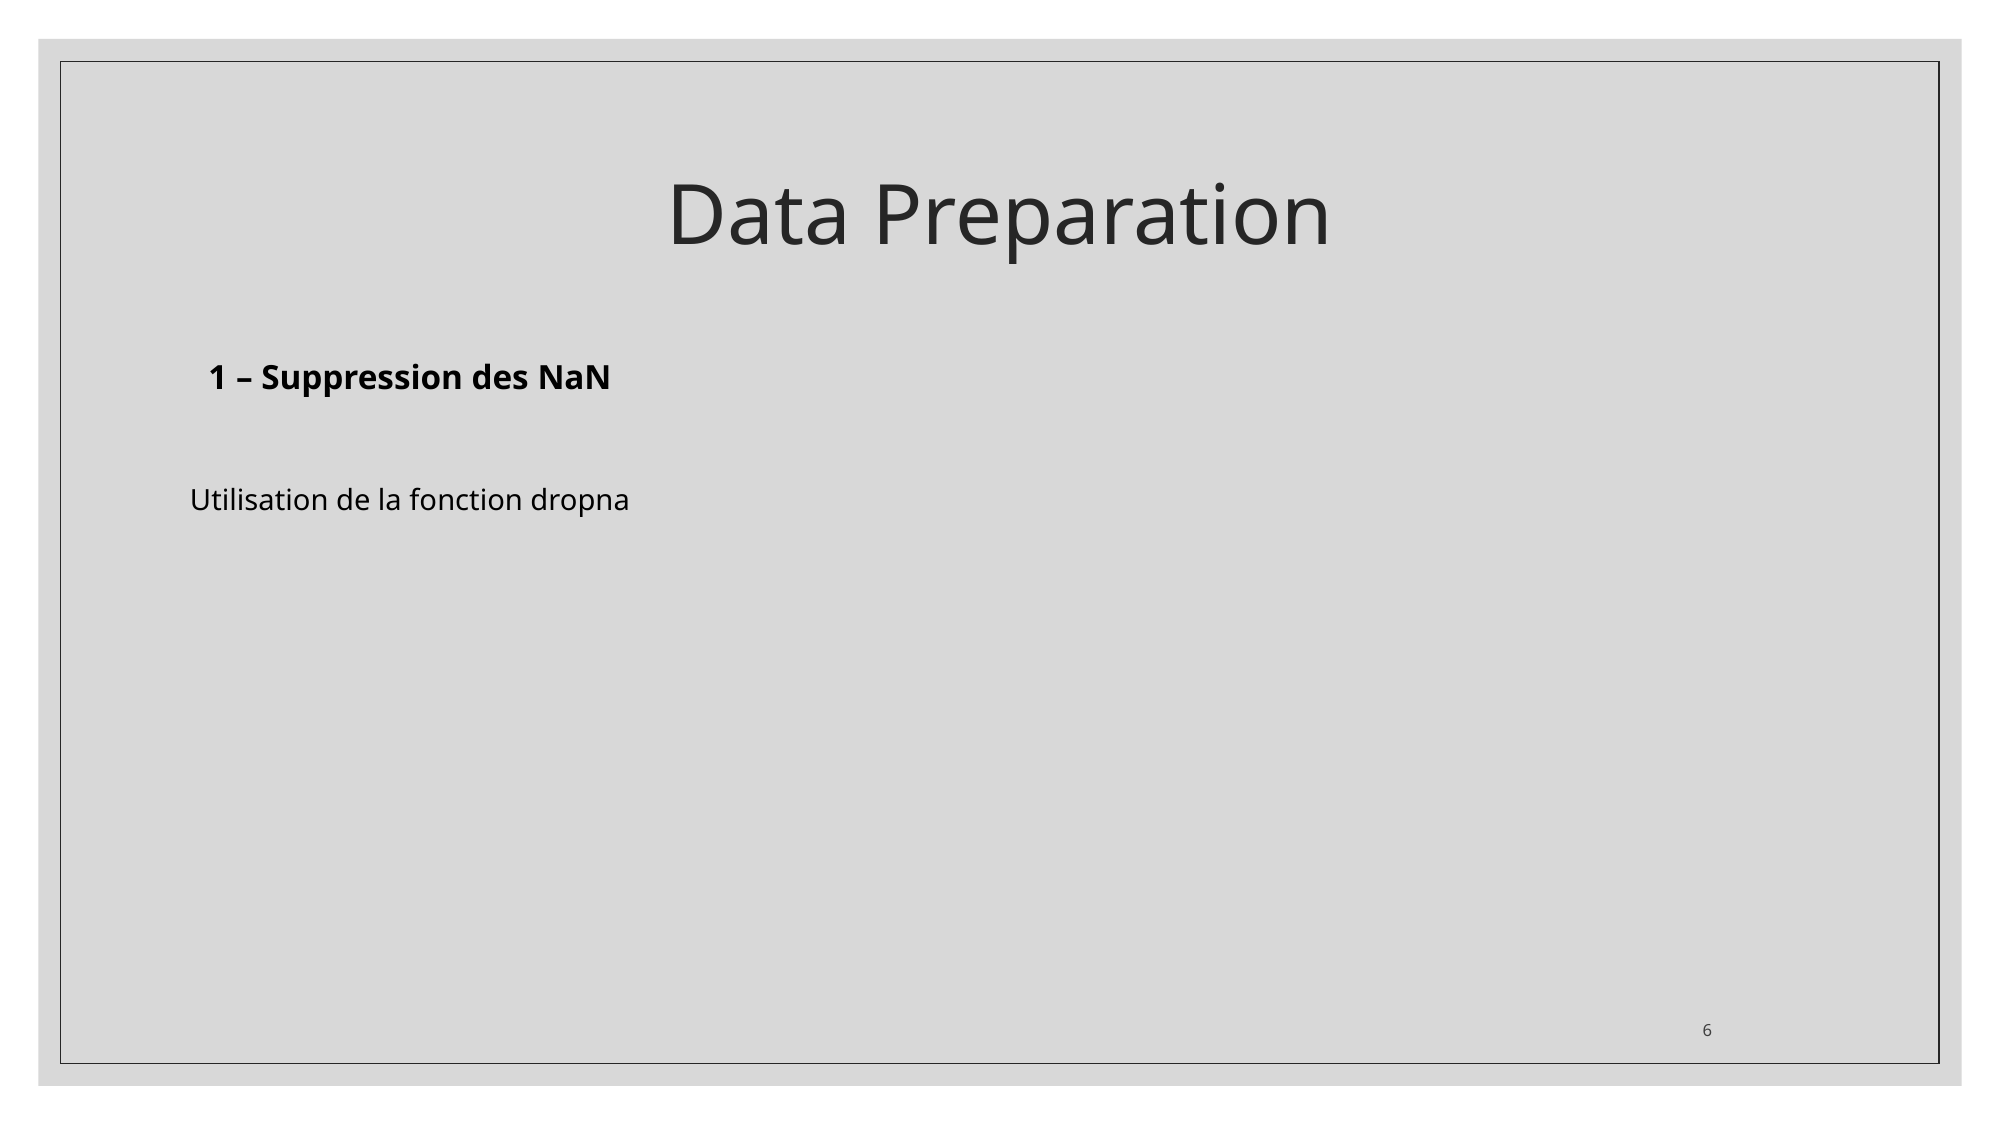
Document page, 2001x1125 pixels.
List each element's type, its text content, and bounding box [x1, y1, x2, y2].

list 1 – Suppression des NaN Utilisation de la fonction dropna [174, 345, 1825, 977]
text_box [1687, 990, 1825, 1051]
title Data Preparation [174, 105, 1825, 331]
